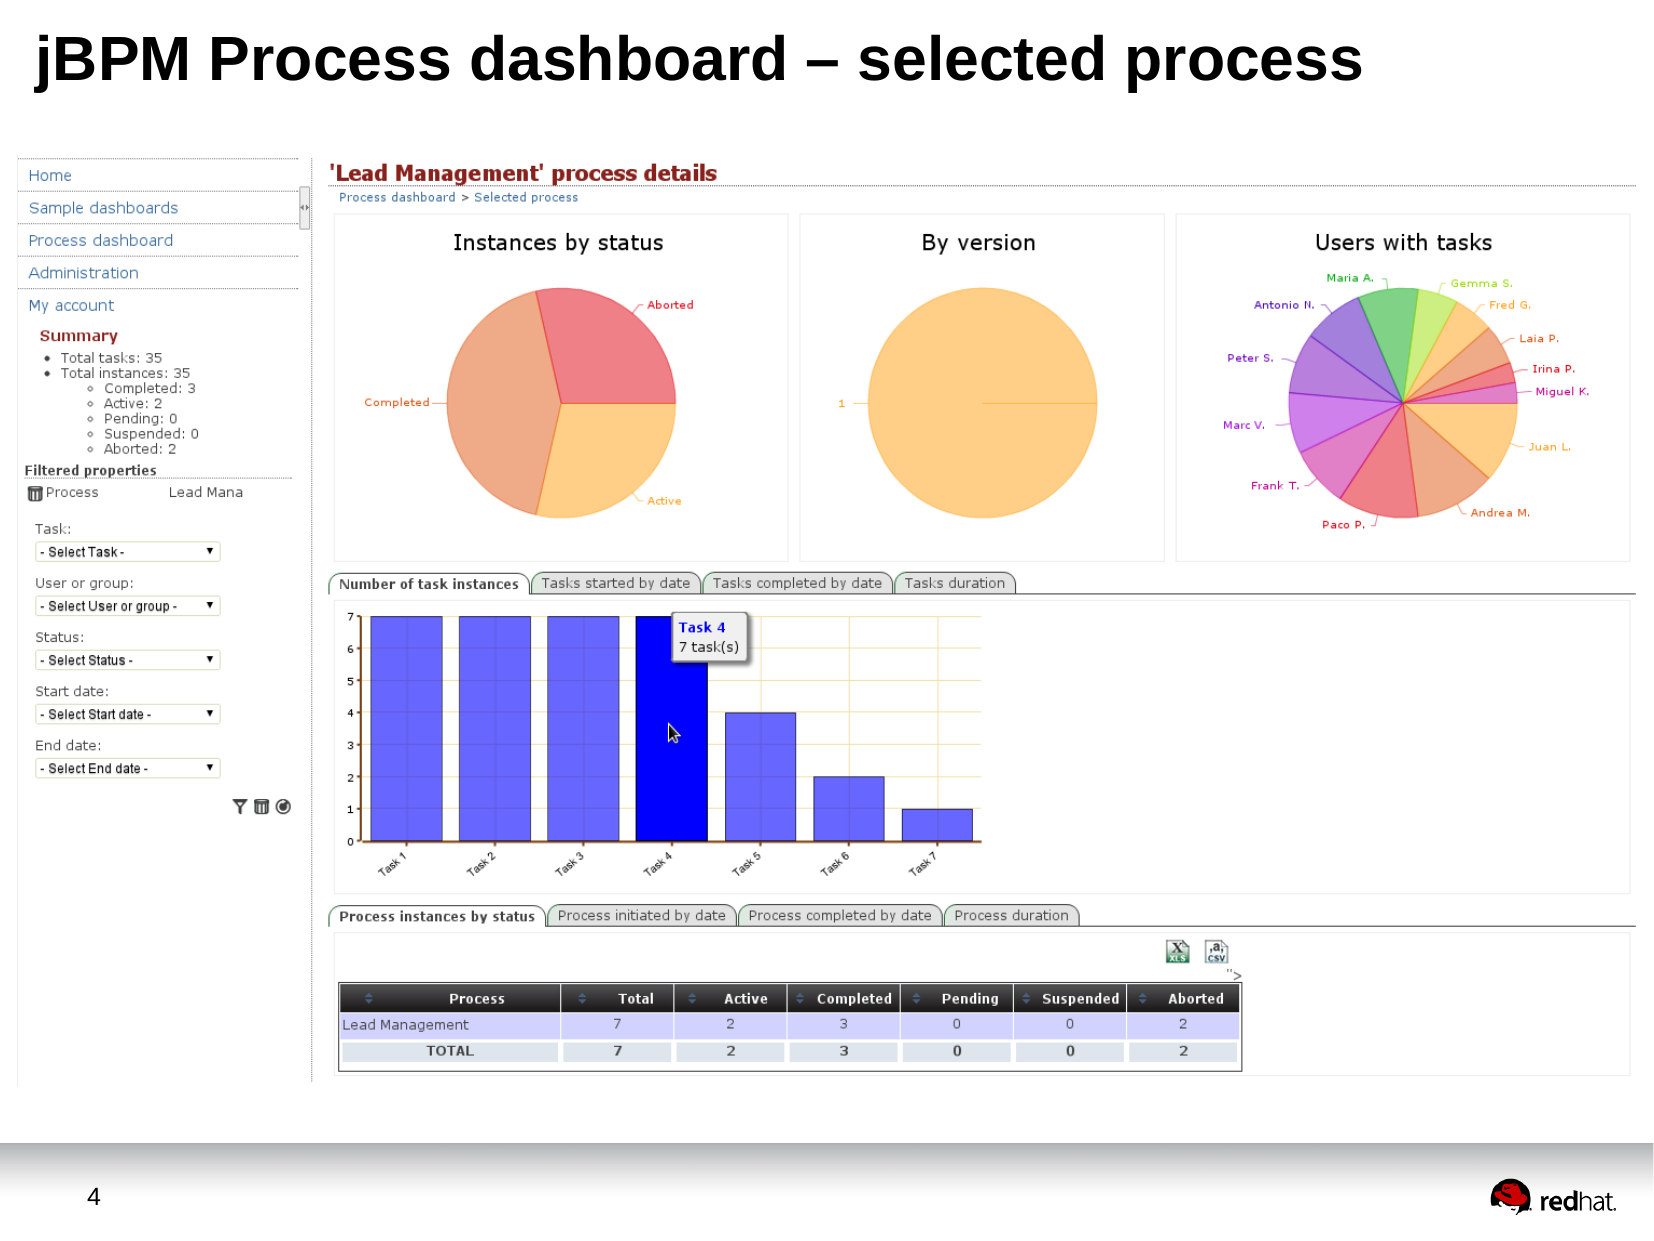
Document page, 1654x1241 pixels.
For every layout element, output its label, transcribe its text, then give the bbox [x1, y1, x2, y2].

title jBPM Process dashboard – selected process [35, 0, 1607, 119]
picture [17, 155, 1638, 1087]
picture [0, 1143, 1654, 1241]
